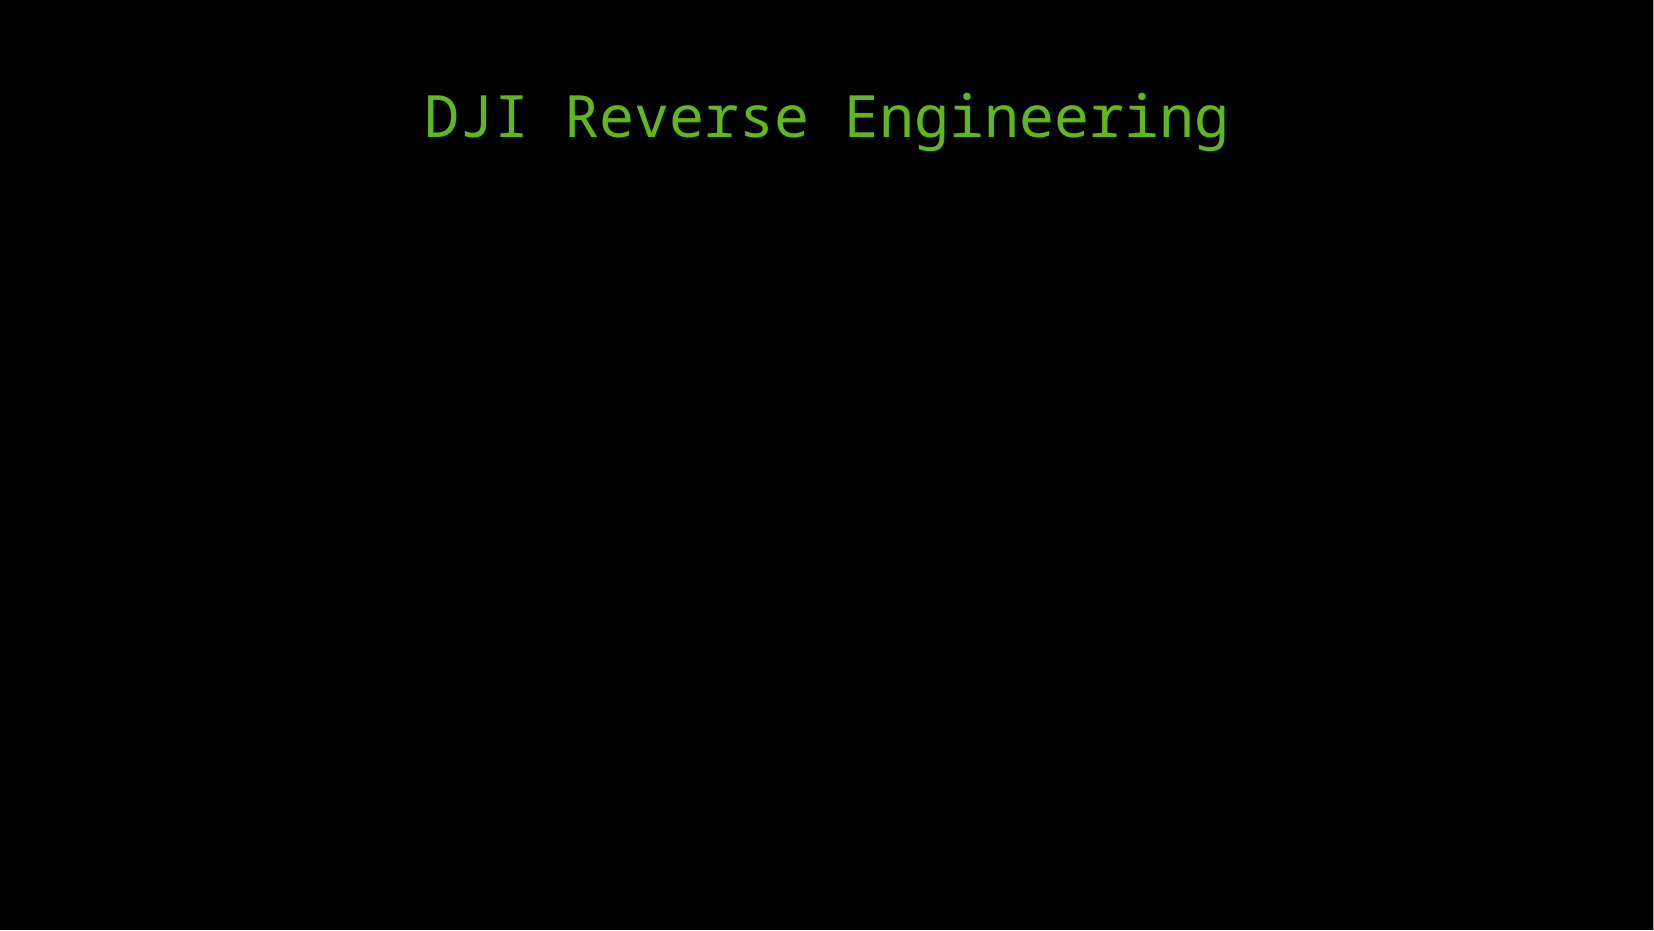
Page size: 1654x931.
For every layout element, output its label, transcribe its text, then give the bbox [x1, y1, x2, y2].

title DJI Reverse Engineering [82, 75, 1571, 563]
